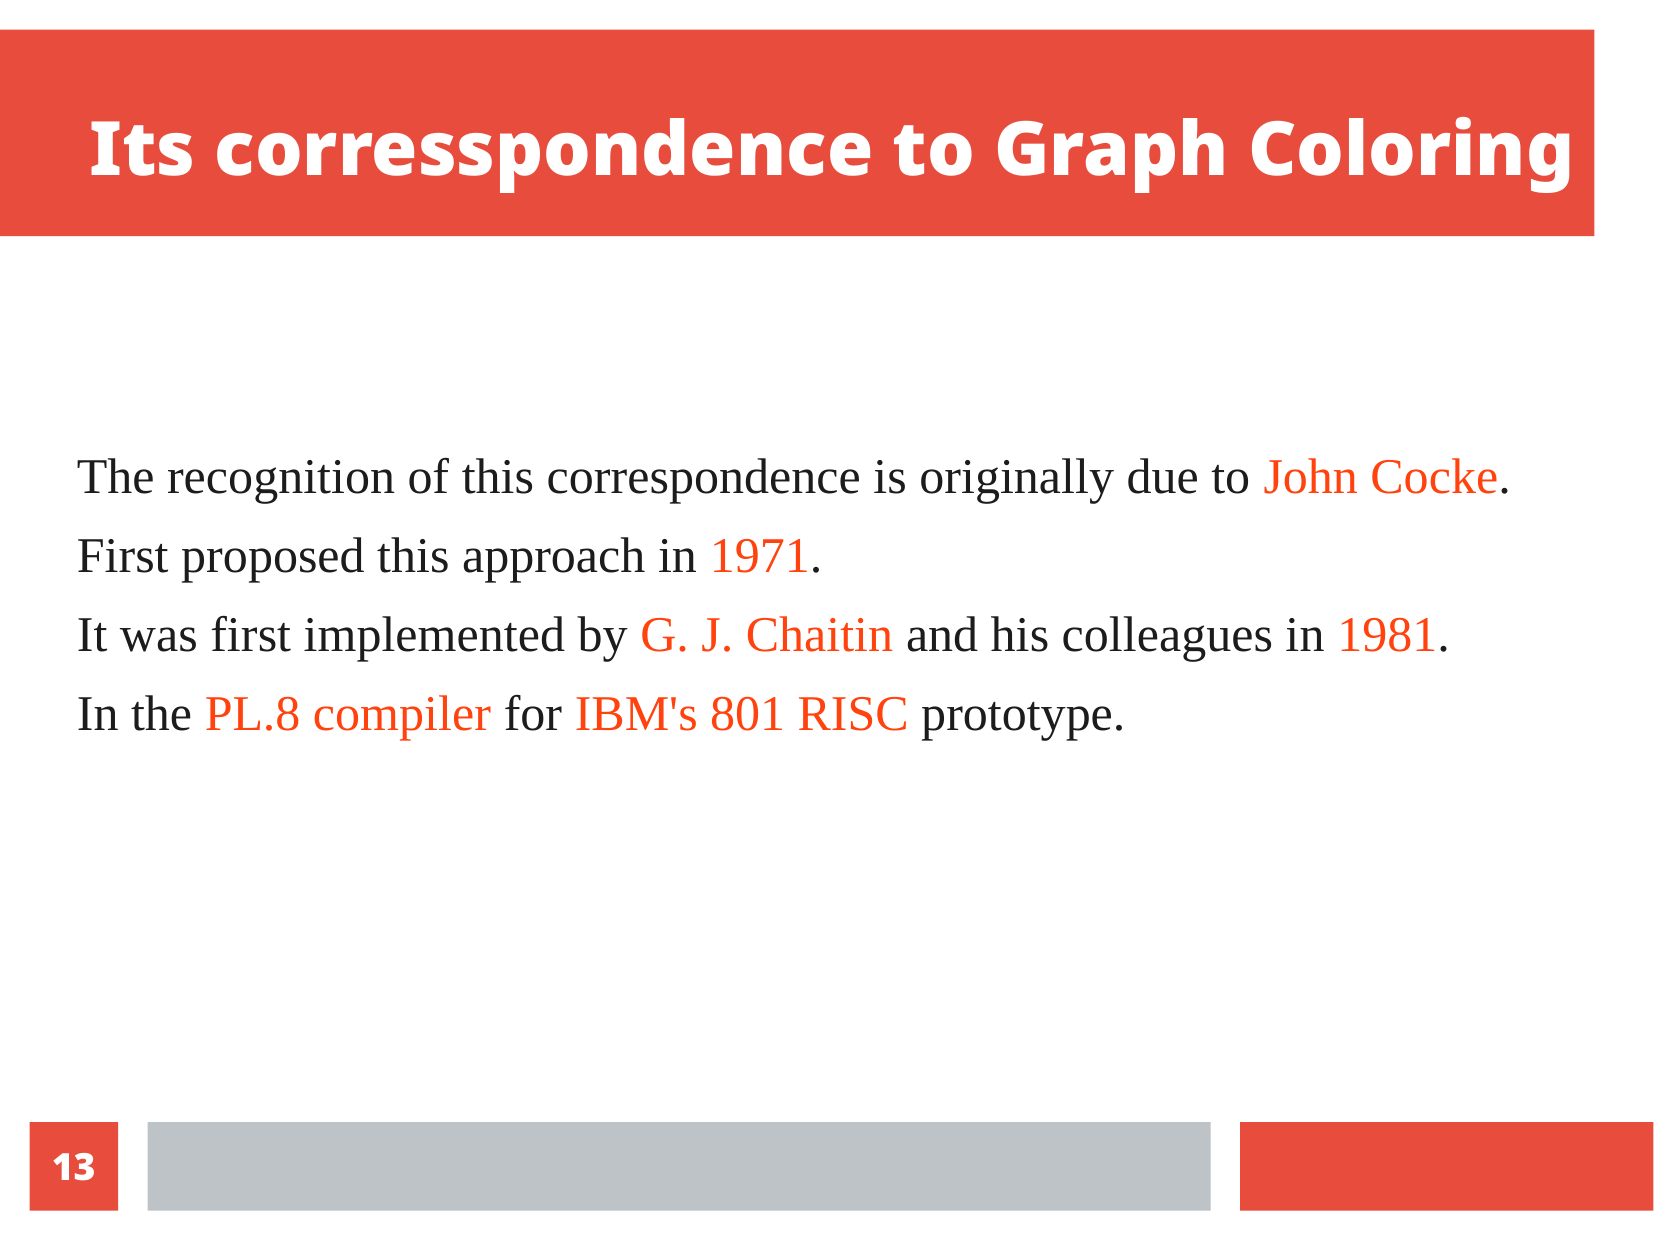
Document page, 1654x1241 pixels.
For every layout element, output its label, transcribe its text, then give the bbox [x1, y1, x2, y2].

list The recognition of this correspondence is originally due to John Cocke. First proposed this approach in 1971. It was first implemented by G. J. Chaitin and his colleagues in 1981. In the PL.8 compiler for IBM's 801 RISC prototype. [76, 448, 1583, 1217]
title Its corresspondence to Graph Coloring [89, 50, 1625, 198]
